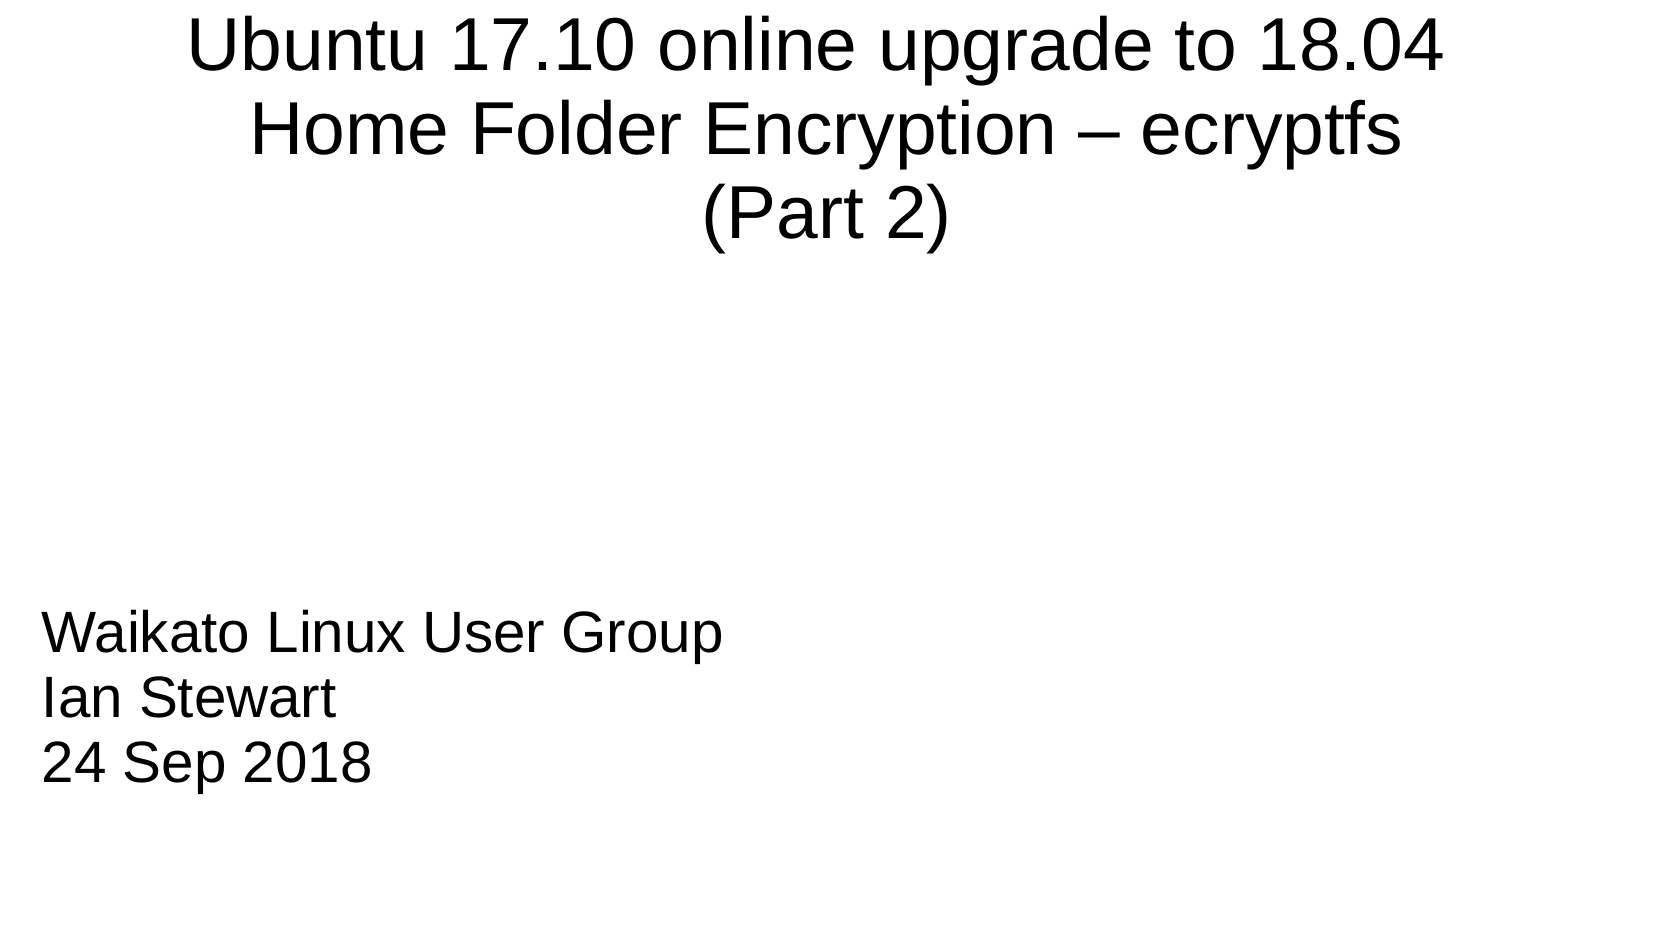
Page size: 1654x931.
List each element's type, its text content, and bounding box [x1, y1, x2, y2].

subtitle Waikato Linux User Group Ian Stewart 24 Sep 2018 [41, 555, 1531, 841]
title Ubuntu 17.10 online upgrade to 18.04 Home Folder Encryption – ecryptfs (Part 2) [0, 2, 1654, 255]
